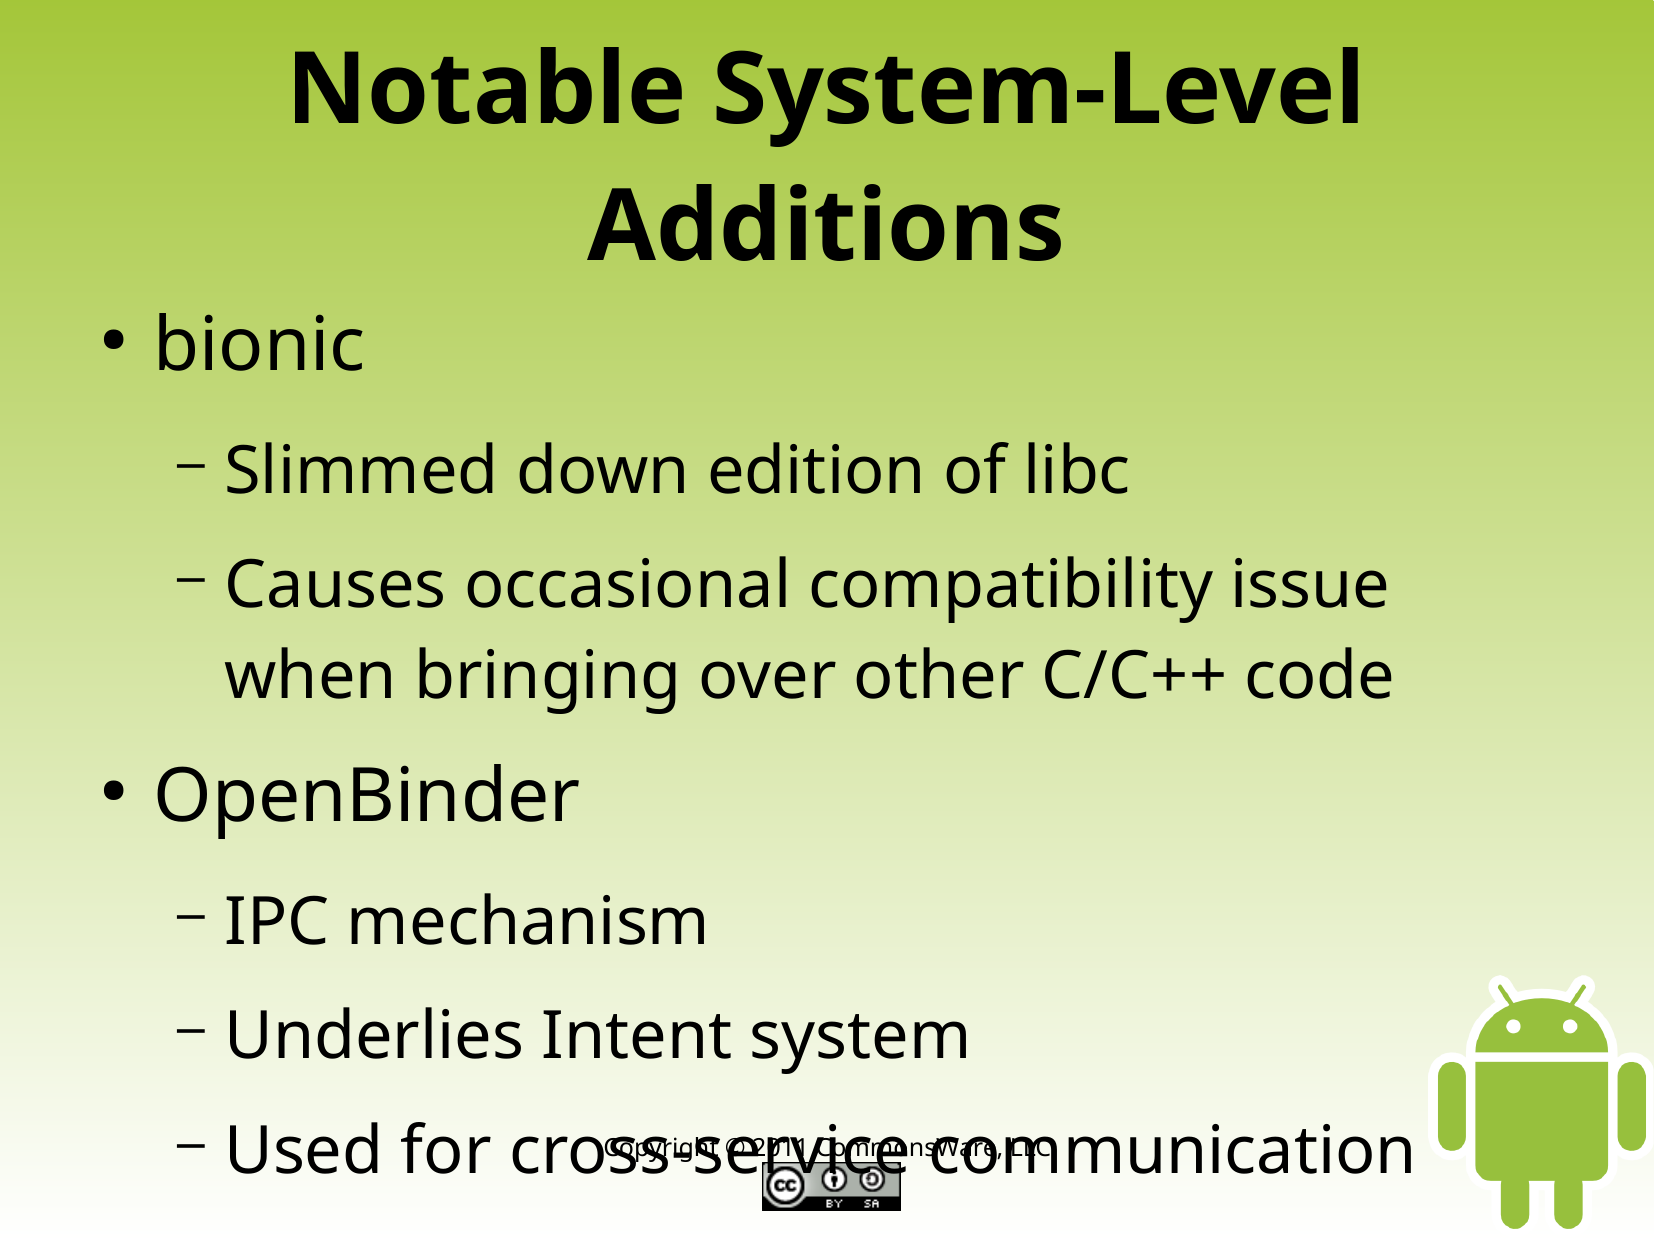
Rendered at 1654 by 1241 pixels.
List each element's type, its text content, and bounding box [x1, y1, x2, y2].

list bionic Slimmed down edition of libc Causes occasional compatibility issue when bringing over other C/C++ code OpenBinder IPC mechanism Underlies Intent system Used for cross-service communication [82, 290, 1538, 1117]
title Notable System-Level Additions [82, 49, 1571, 257]
picture [884, 1162, 901, 1169]
picture [1428, 975, 1654, 1238]
picture [762, 1162, 901, 1211]
